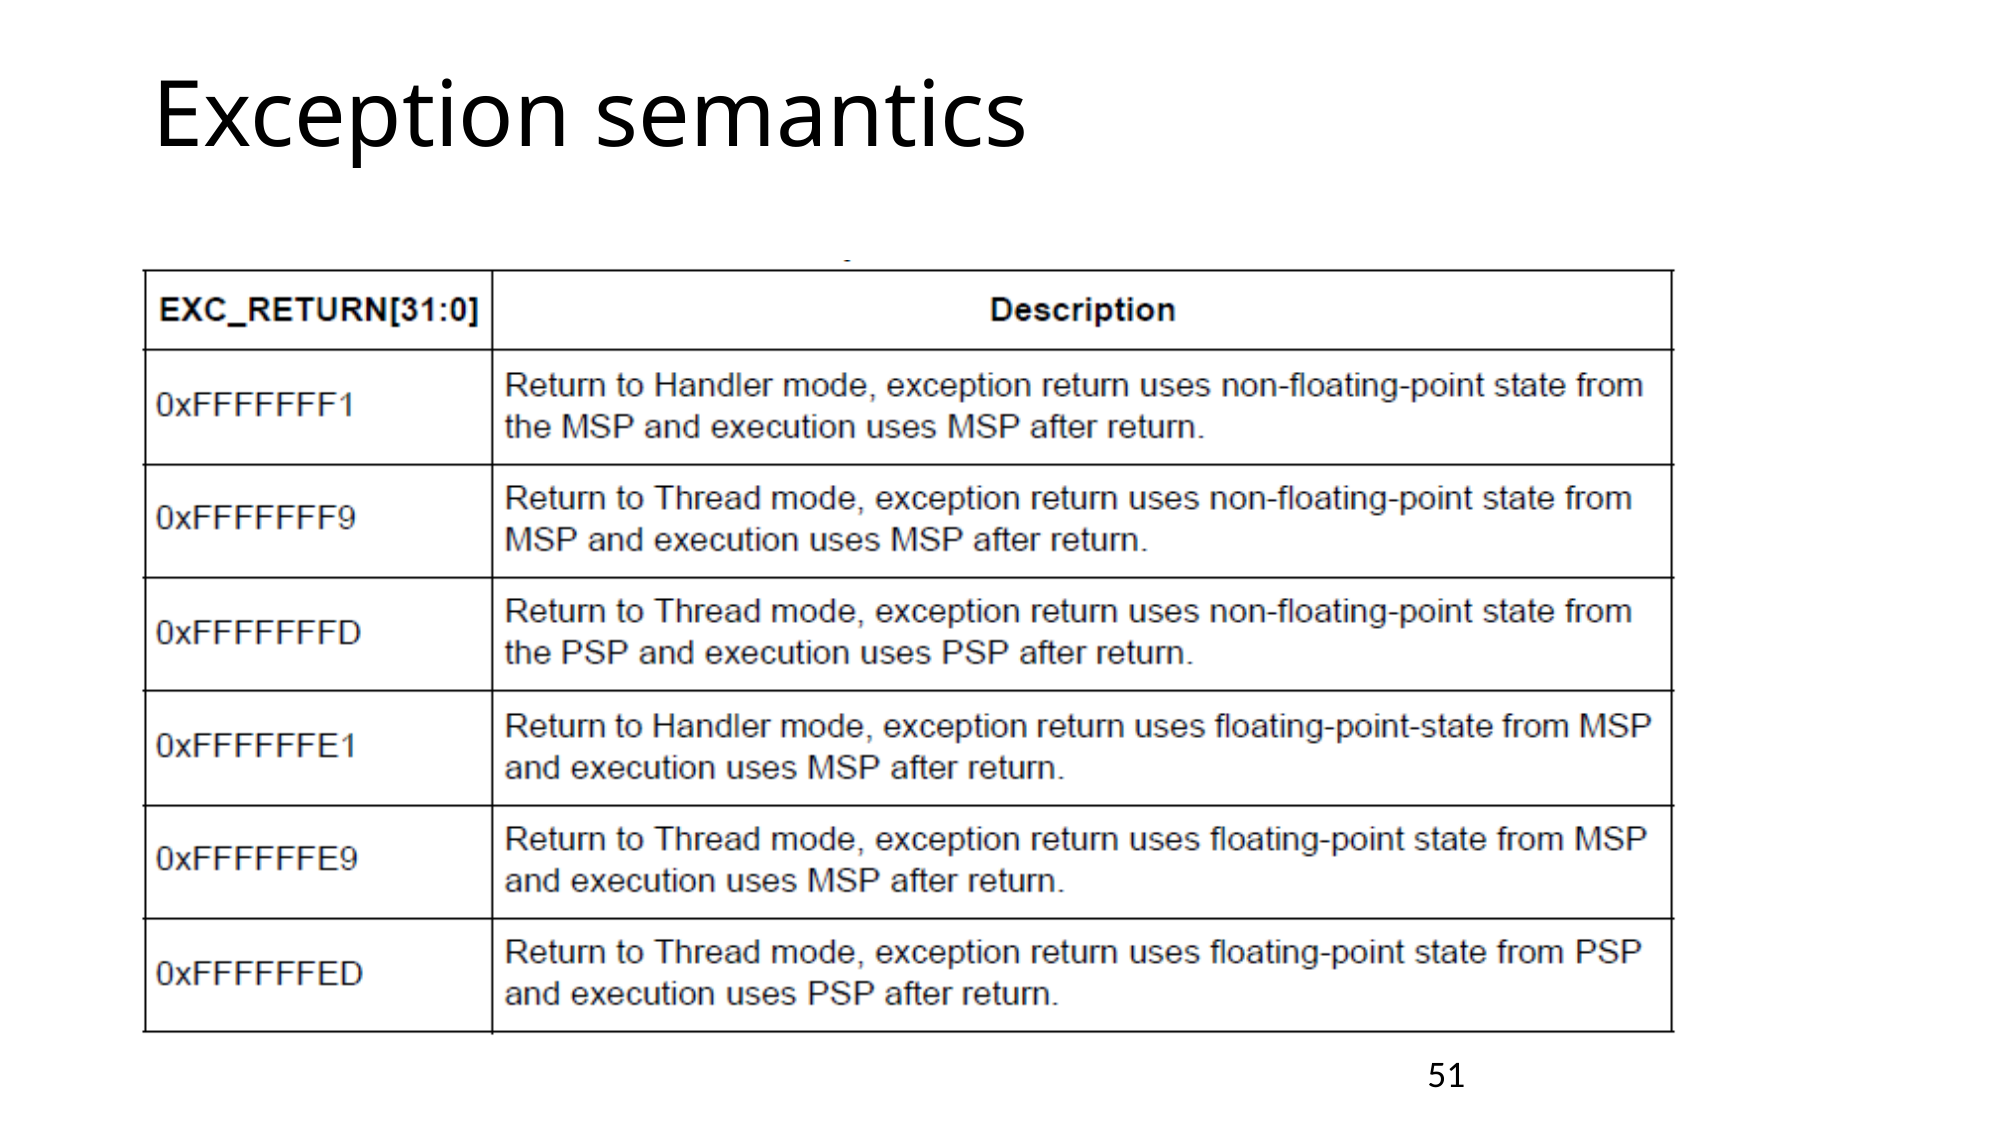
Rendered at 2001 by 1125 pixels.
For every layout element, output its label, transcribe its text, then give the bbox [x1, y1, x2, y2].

title Exception semantics [137, 59, 1863, 278]
picture [137, 260, 1685, 1043]
slide_number <number> [1412, 1042, 1863, 1103]
